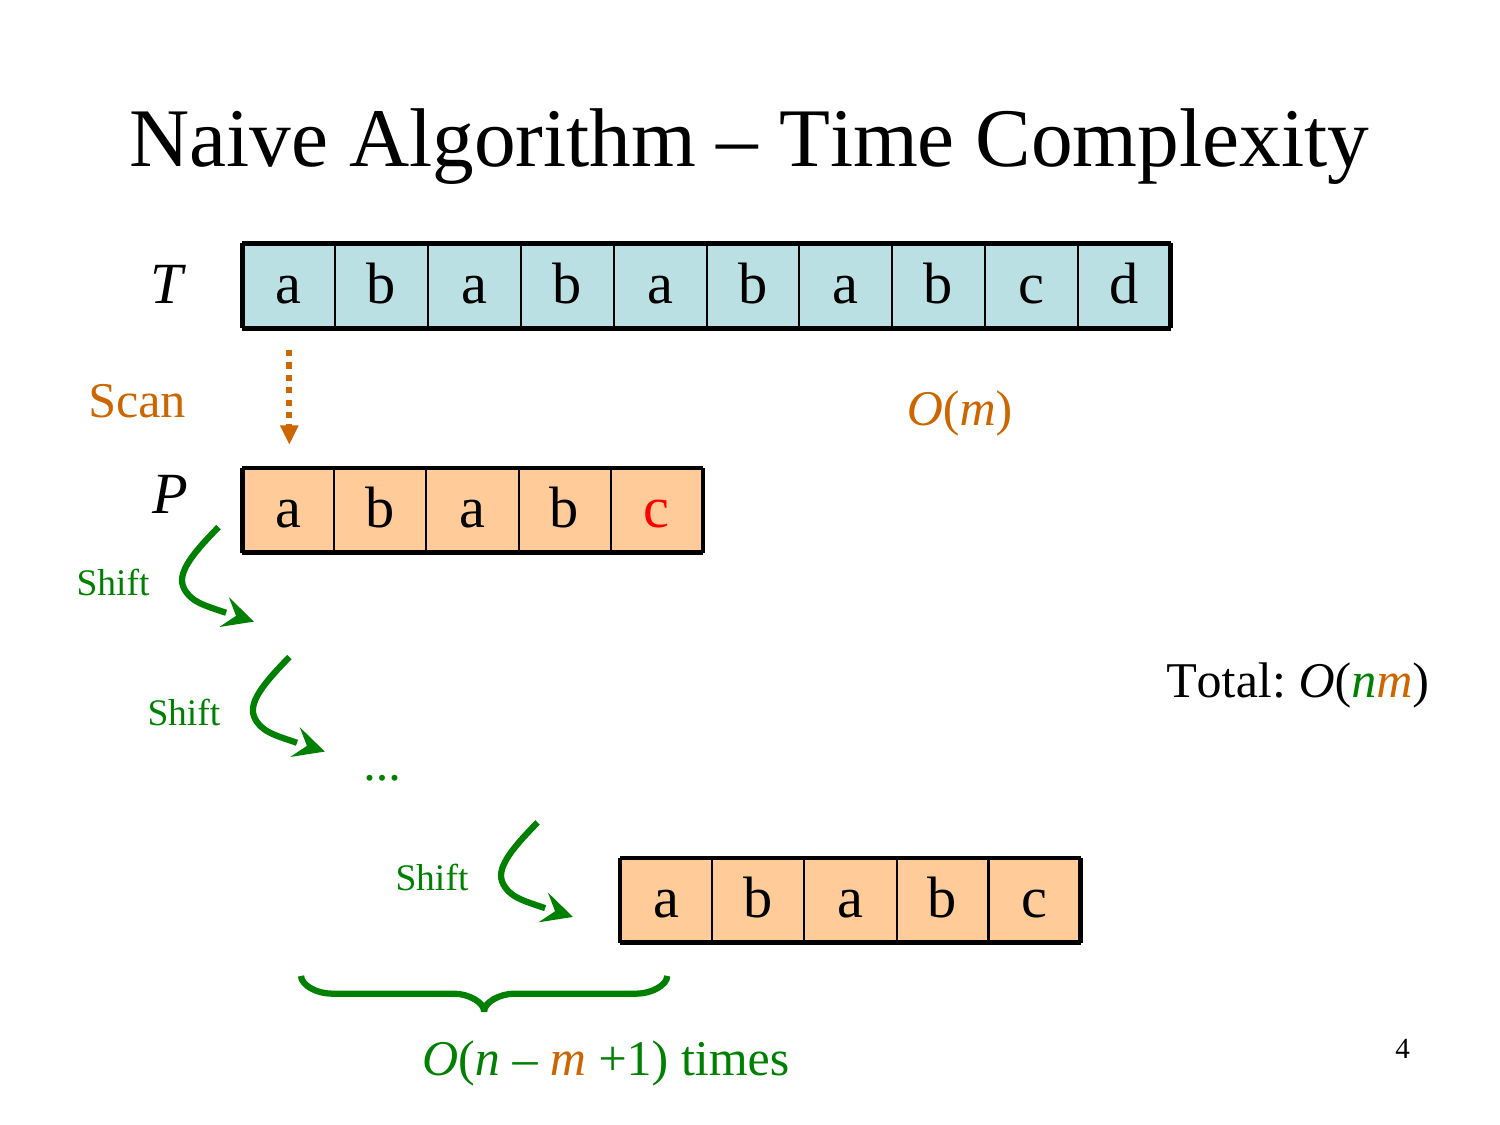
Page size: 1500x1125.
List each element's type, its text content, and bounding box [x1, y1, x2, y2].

text_box b [522, 246, 613, 326]
text_box b [336, 246, 427, 326]
text_box b [708, 246, 798, 326]
text_box b [335, 470, 425, 550]
text_box b [893, 246, 984, 326]
text_box T [135, 243, 199, 324]
text_box d [1079, 246, 1168, 326]
text_box a [427, 470, 518, 550]
text_box Total: O(nm) [1151, 645, 1445, 716]
text_box Shift [132, 684, 236, 742]
title Naive Algorithm – Time Complexity [75, 45, 1426, 233]
text_box a [429, 246, 520, 326]
text_box ... [348, 727, 416, 799]
text_box a [245, 246, 334, 326]
text_box O(n – m +1) times [407, 1023, 805, 1094]
text_box c [990, 860, 1078, 940]
text_box Shift [380, 849, 484, 907]
text_box c [986, 246, 1077, 326]
text_box c [612, 470, 701, 550]
text_box a [805, 860, 896, 940]
text_box P [137, 453, 203, 534]
text_box a [245, 470, 333, 550]
text_box a [622, 860, 711, 940]
text_box b [713, 860, 803, 940]
text_box a [615, 246, 706, 326]
text_box Shift [61, 554, 165, 612]
text_box O(m) [892, 373, 1028, 445]
text_box a [800, 246, 891, 326]
text_box Scan [73, 365, 201, 436]
text_box b [898, 860, 987, 940]
text_box b [520, 470, 610, 550]
